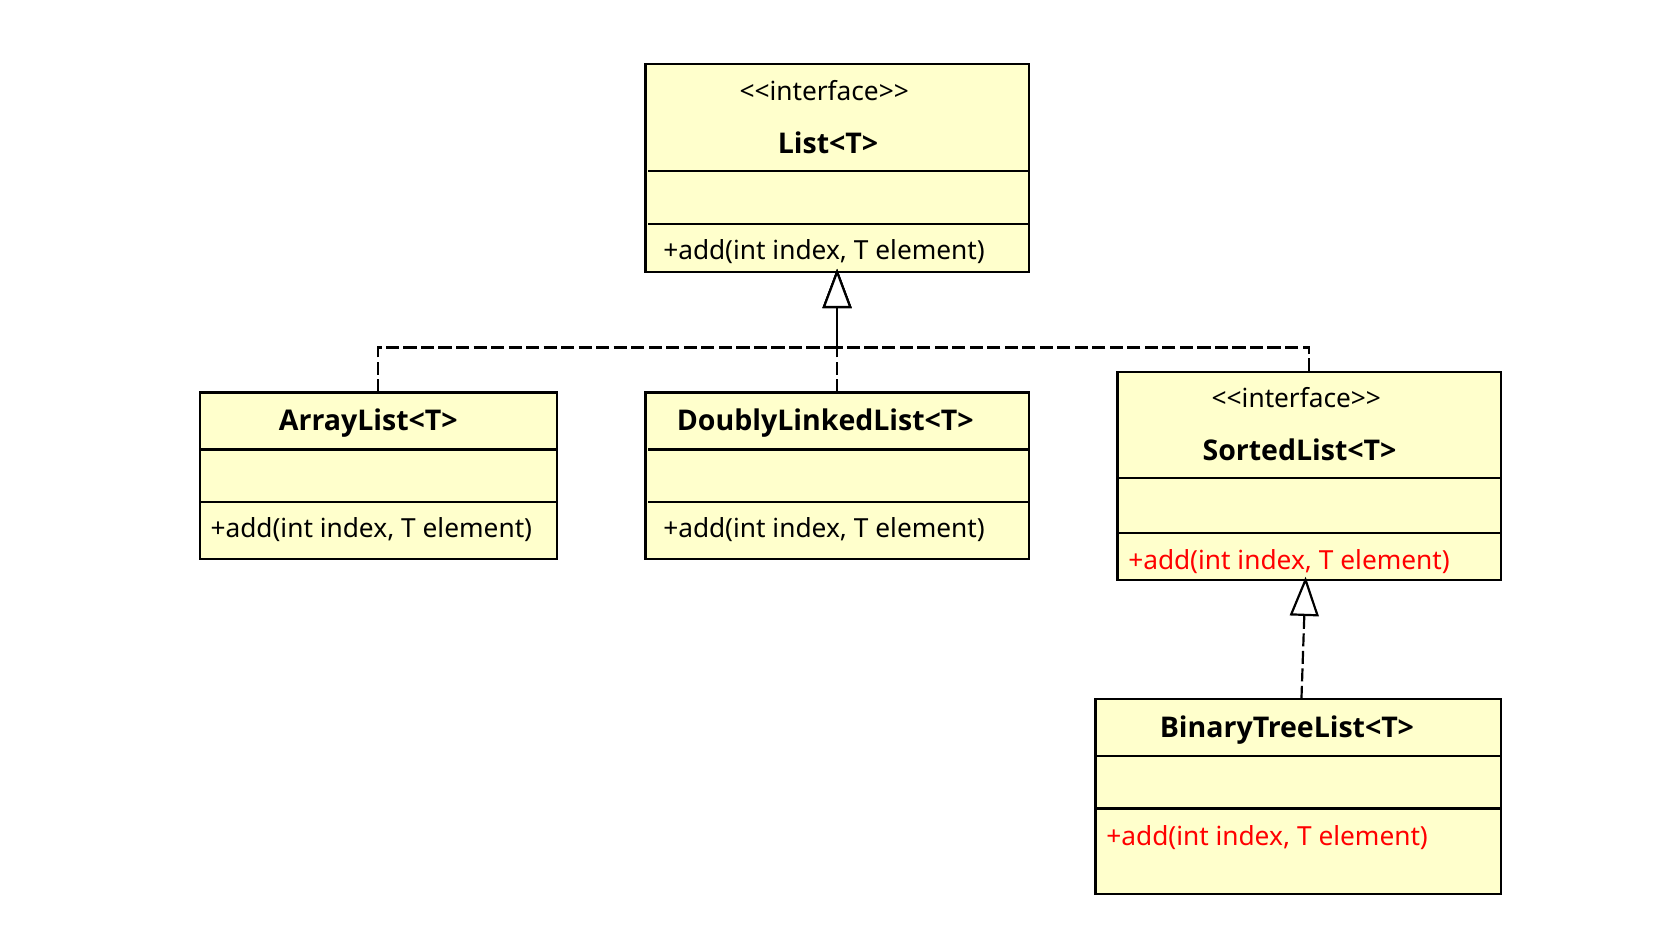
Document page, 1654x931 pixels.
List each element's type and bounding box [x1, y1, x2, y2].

picture [163, 30, 1535, 931]
